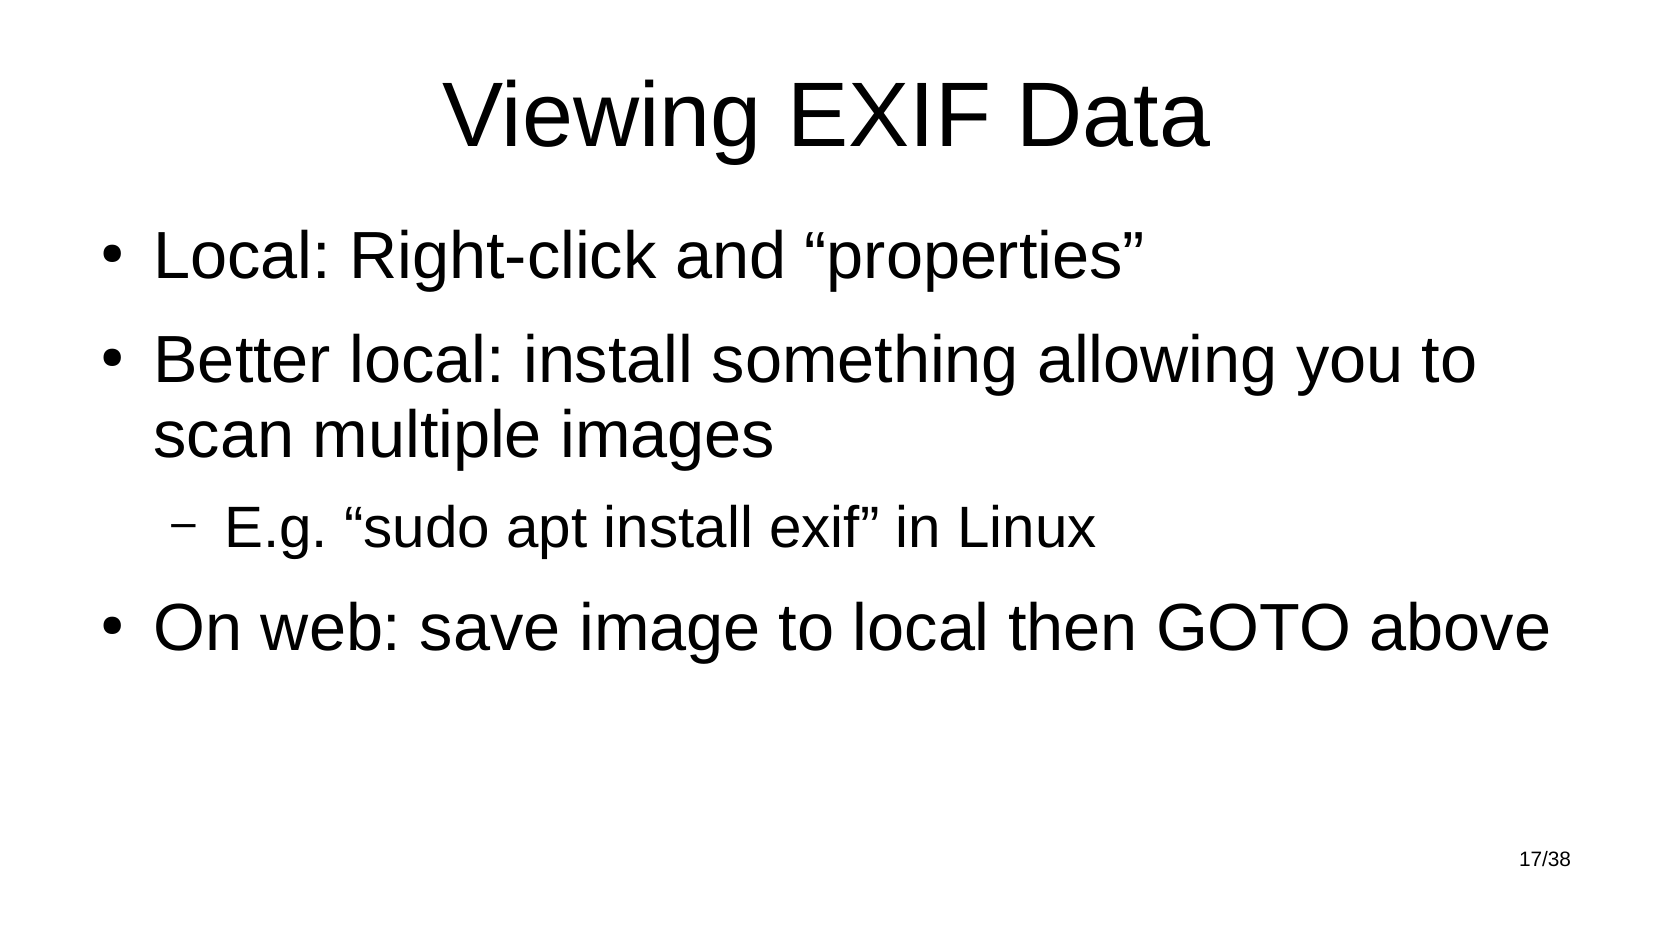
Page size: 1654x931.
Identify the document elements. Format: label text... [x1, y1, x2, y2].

list Local: Right-click and “properties” Better local: install something allowing you to scan multiple images E.g. “sudo apt install exif” in Linux On web: save image to local then GOTO above [82, 217, 1571, 758]
title Viewing EXIF Data [82, 37, 1571, 193]
